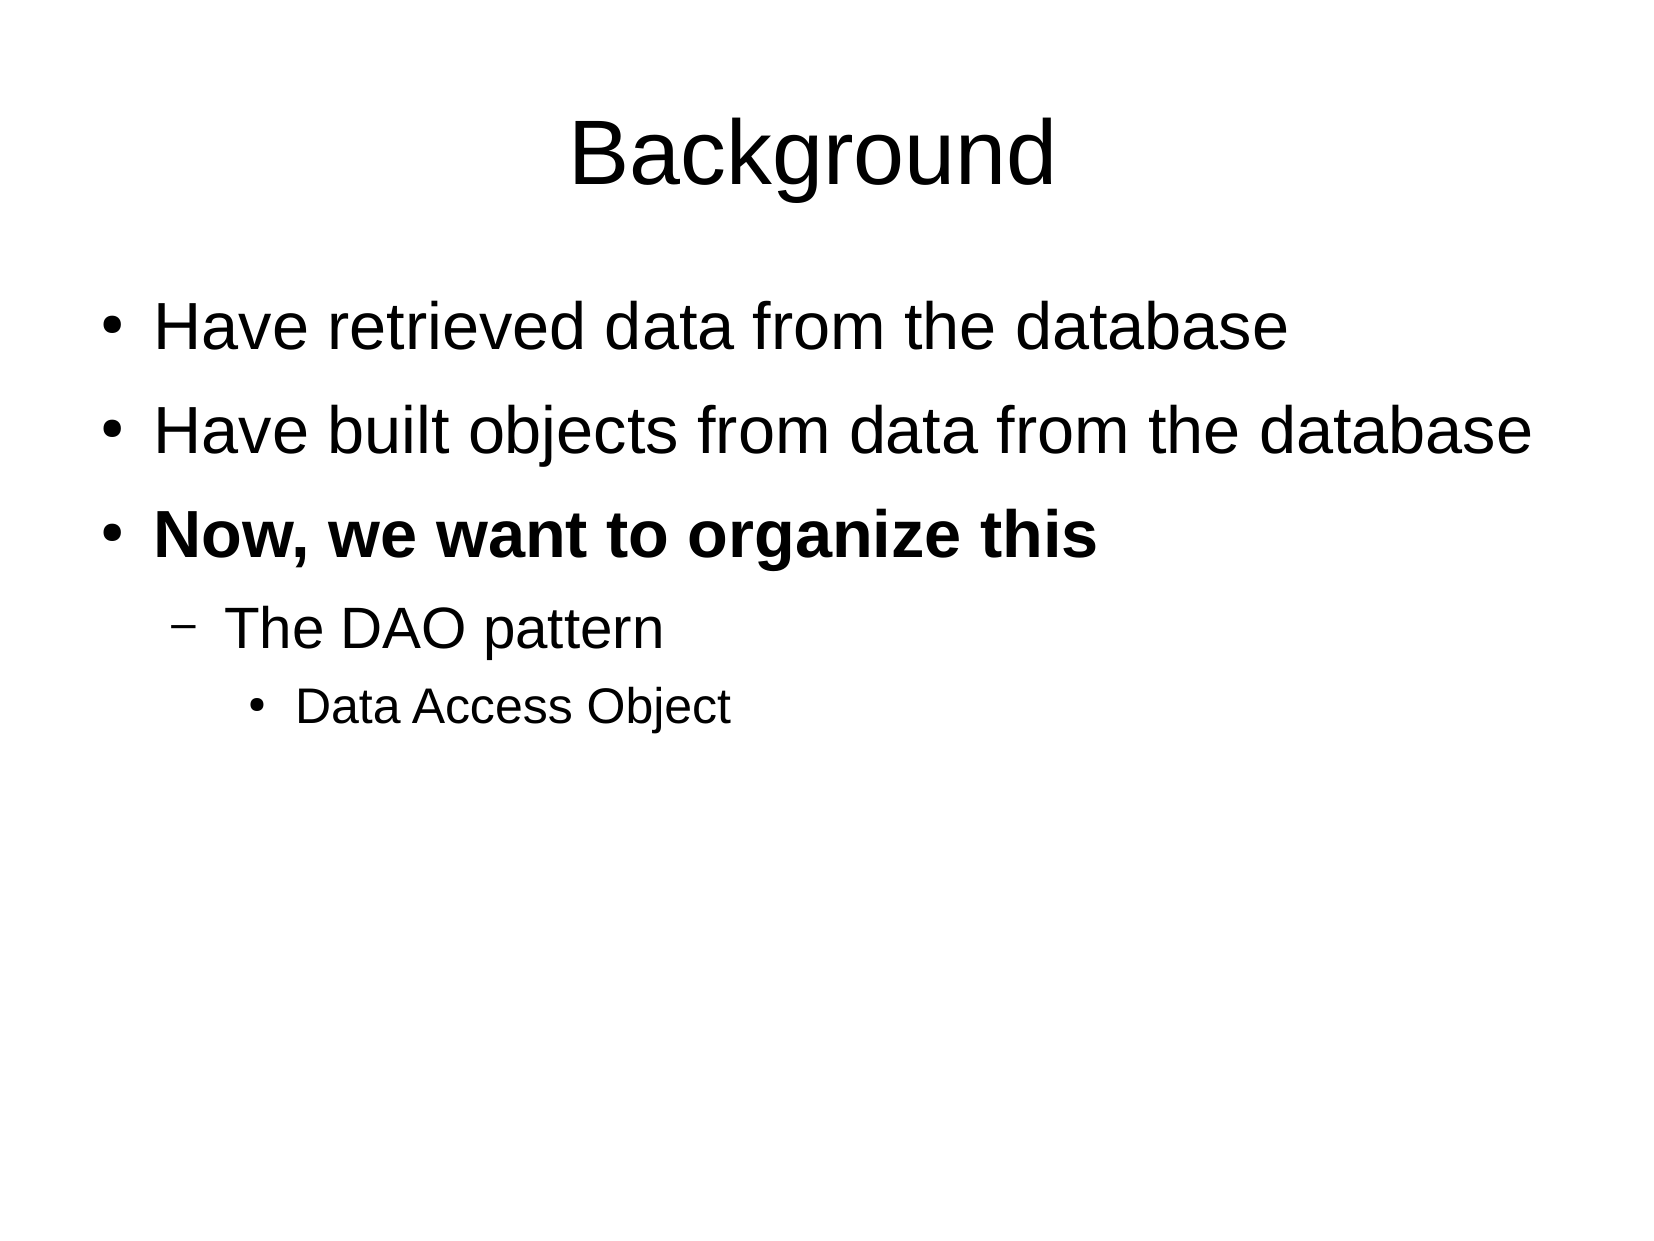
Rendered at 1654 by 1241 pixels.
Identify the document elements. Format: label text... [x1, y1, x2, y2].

title Background [82, 49, 1571, 257]
list Have retrieved data from the database Have built objects from data from the database Now, we want to organize this The DAO pattern Data Access Object [82, 288, 1571, 1008]
